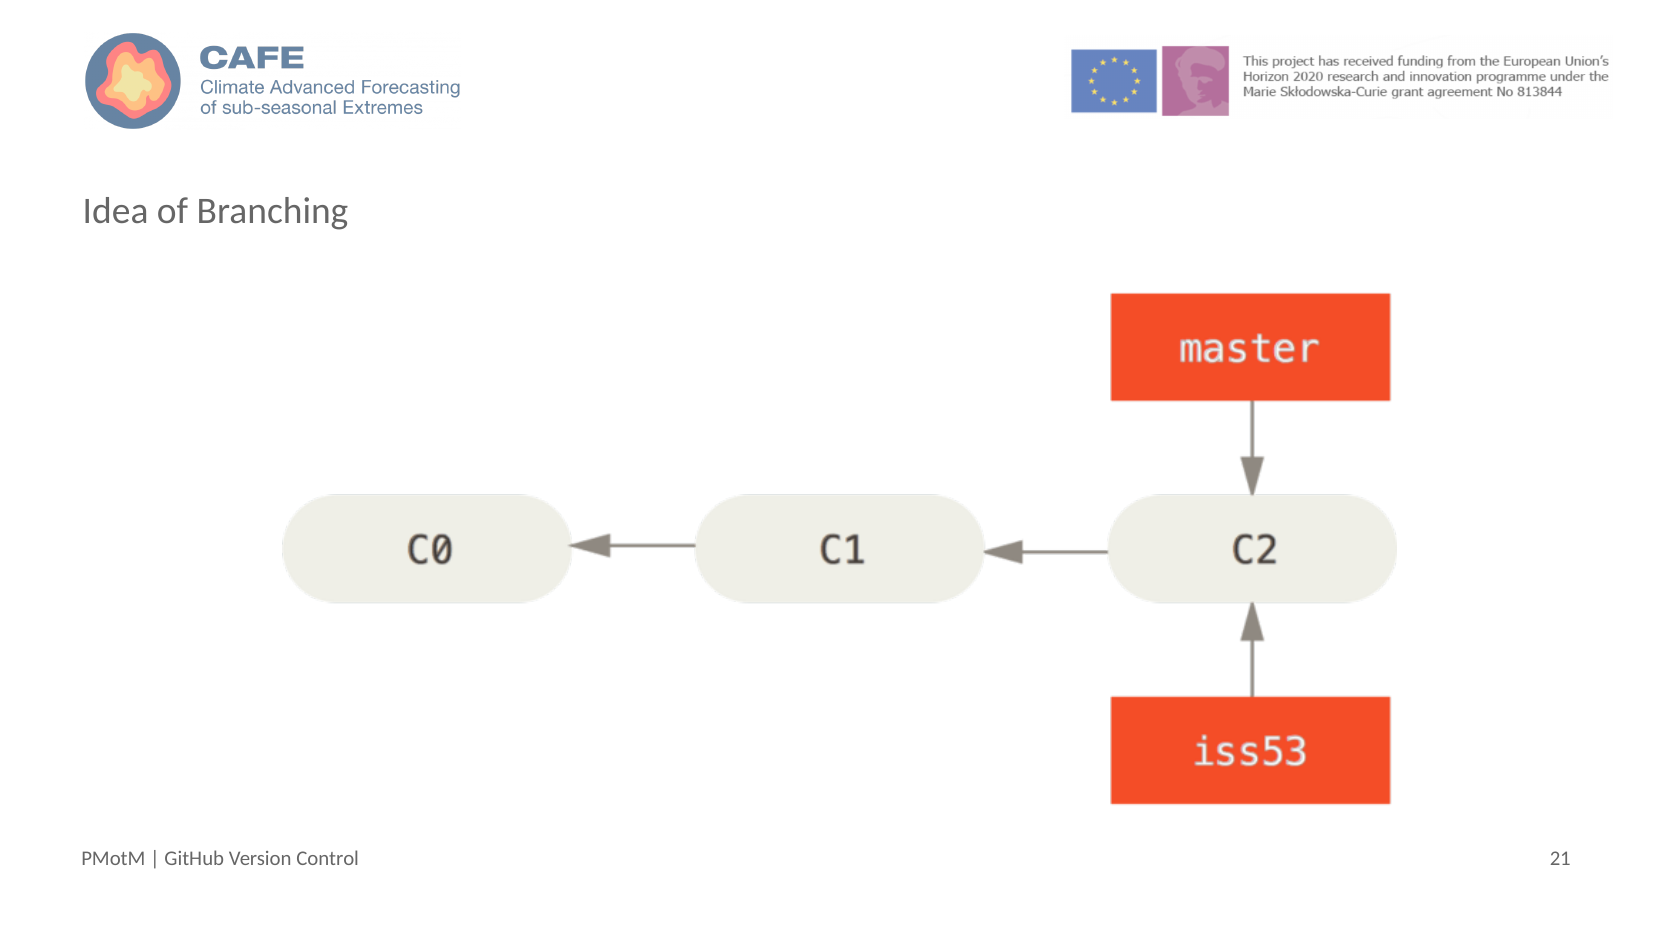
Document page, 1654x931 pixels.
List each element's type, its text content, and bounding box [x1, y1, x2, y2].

title Idea of Branching [82, 183, 1571, 246]
picture [257, 271, 1397, 827]
